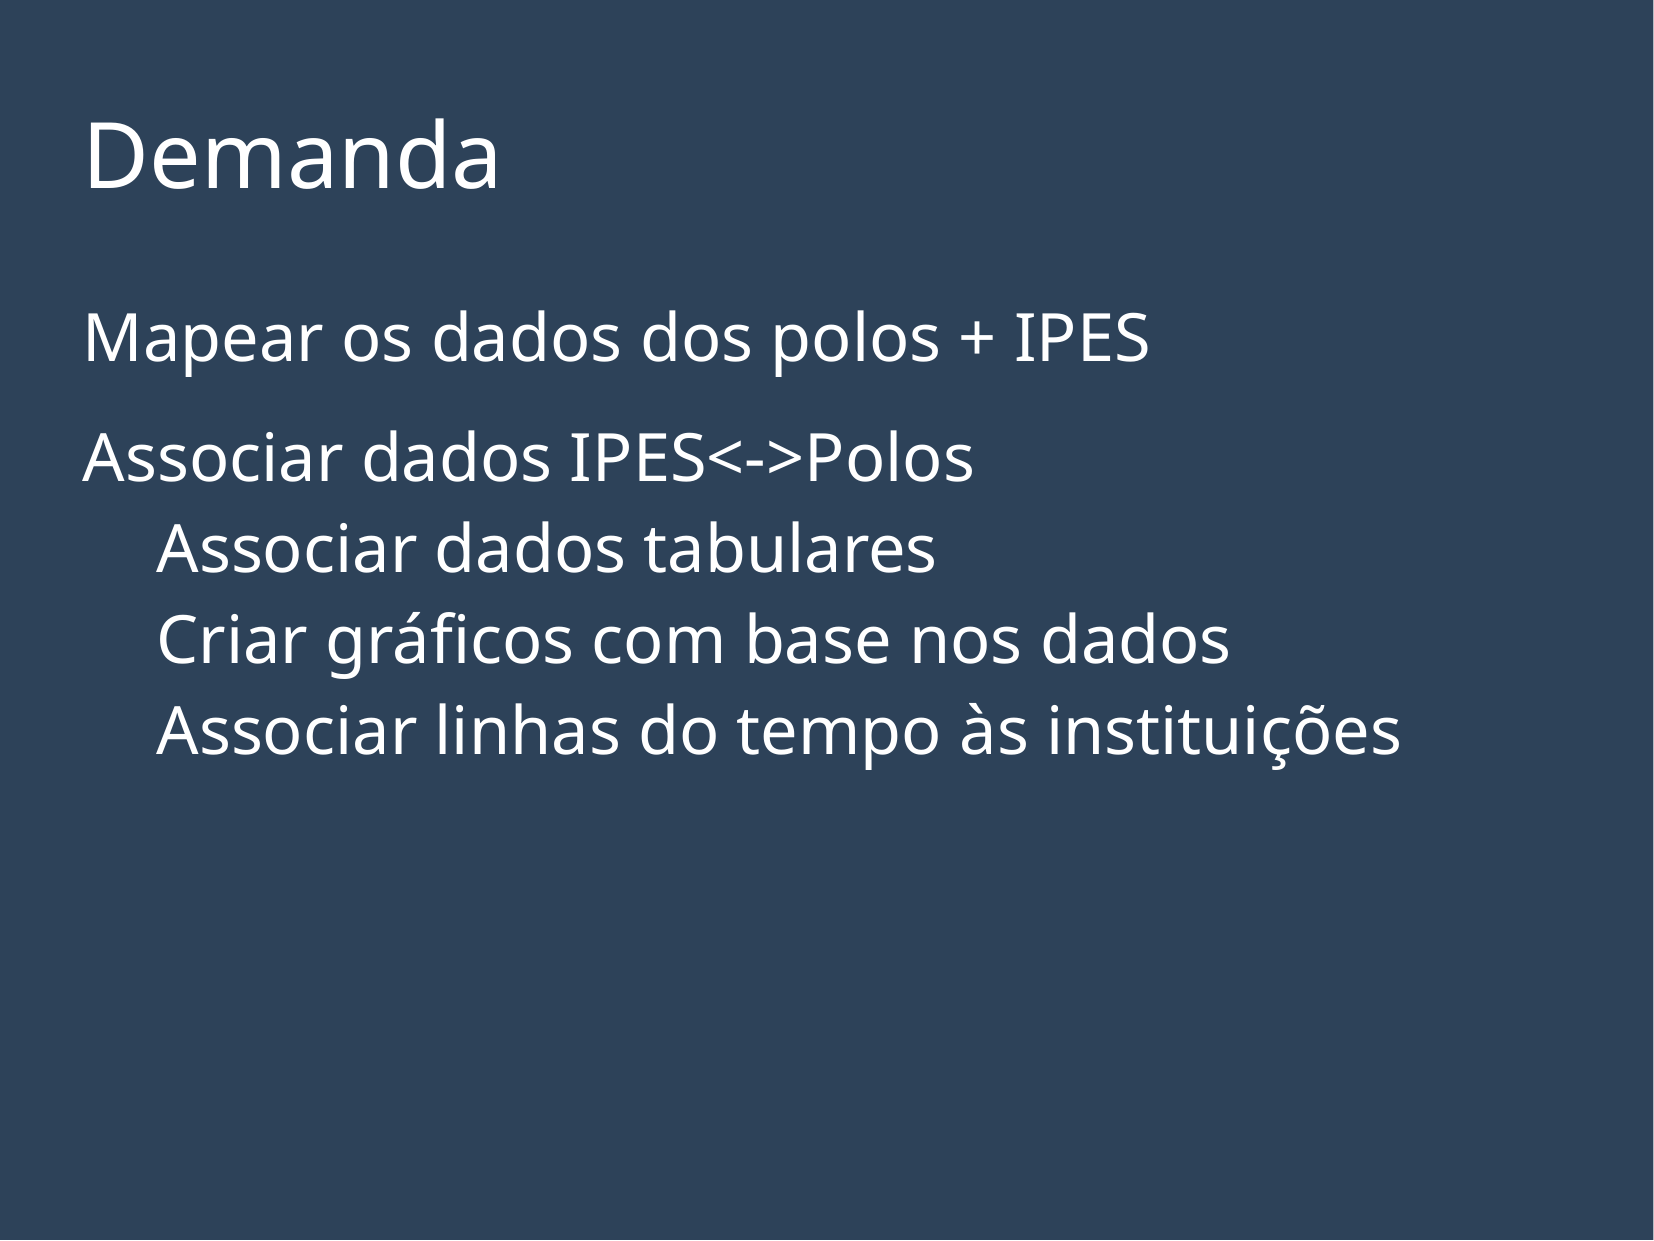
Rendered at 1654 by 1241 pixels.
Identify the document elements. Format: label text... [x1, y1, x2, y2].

list Mapear os dados dos polos + IPES Associar dados IPES<->Polos Associar dados tabulares Criar gráficos com base nos dados Associar linhas do tempo às instituições [82, 290, 1571, 1109]
title Demanda [82, 49, 1571, 257]
